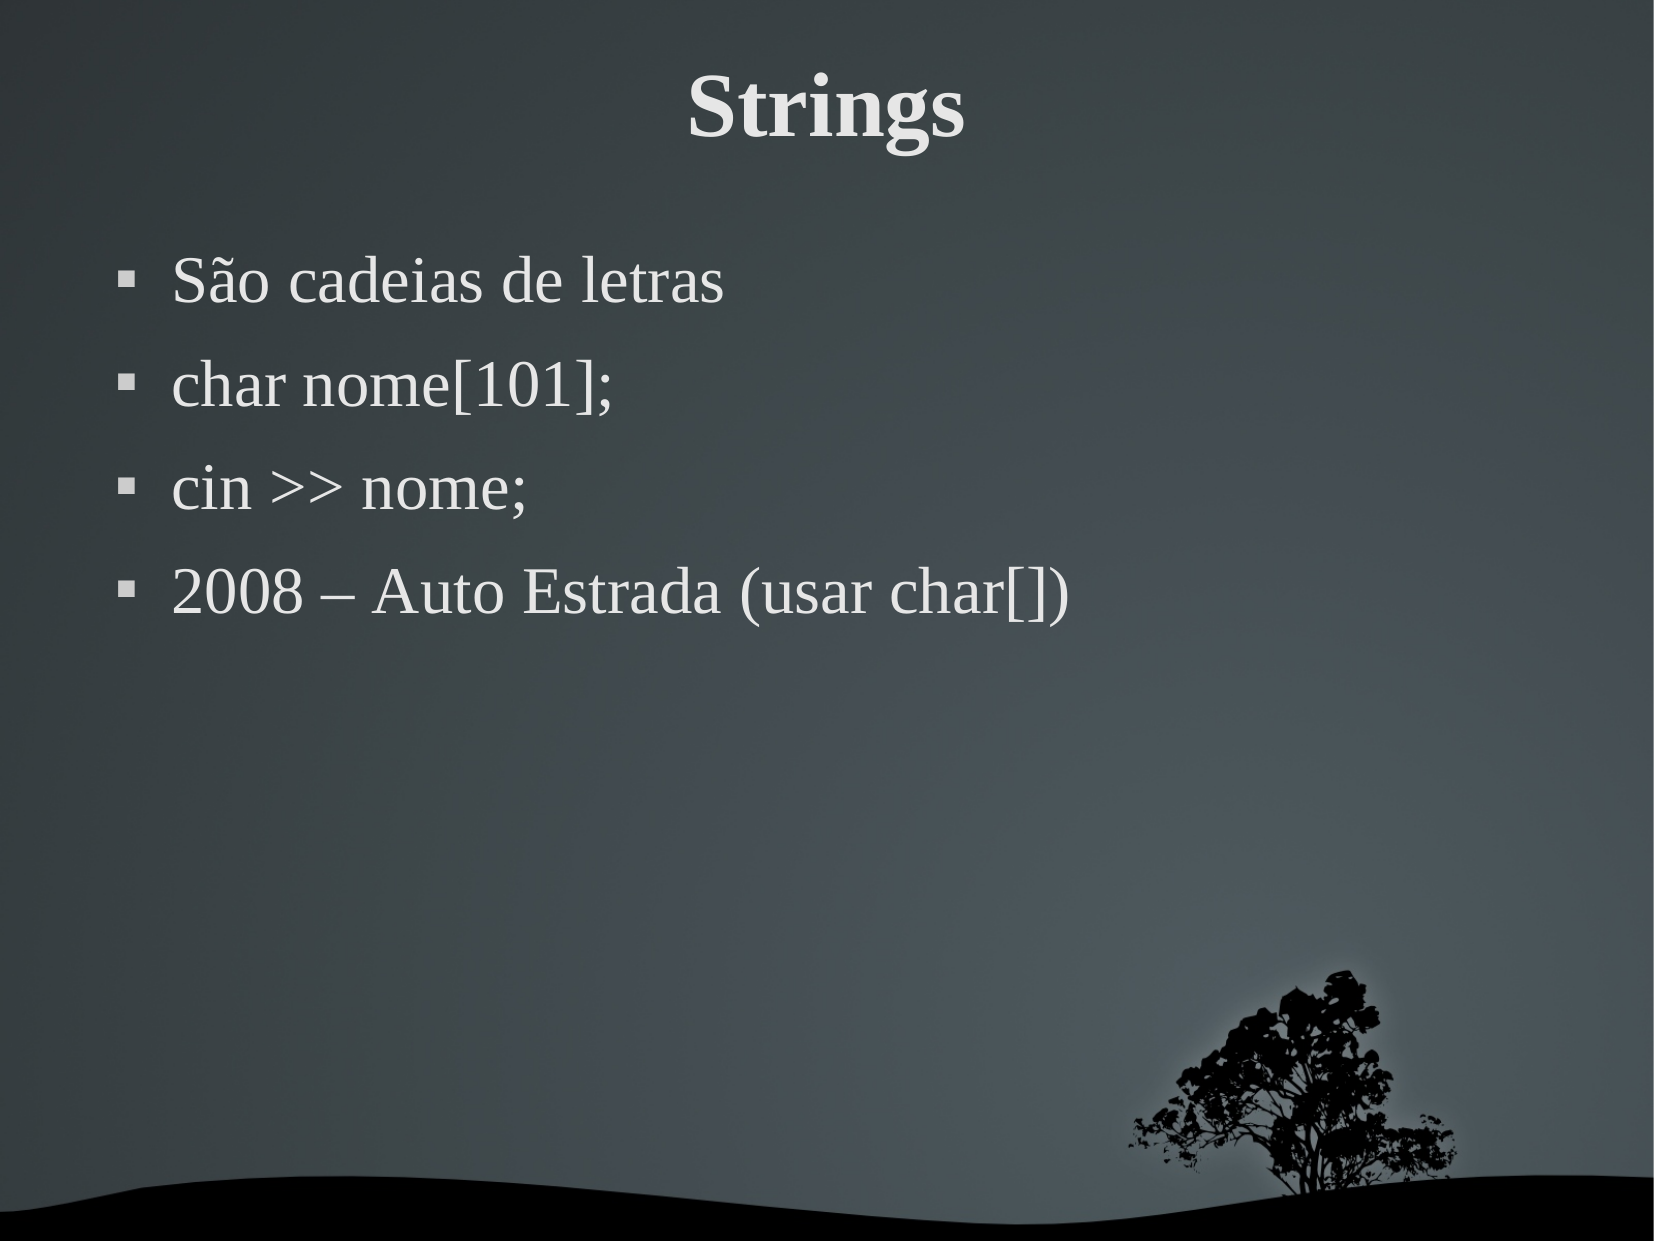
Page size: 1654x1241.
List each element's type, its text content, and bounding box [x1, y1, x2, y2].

picture [0, 0, 1654, 1241]
list São cadeias de letras char nome[101]; cin >> nome; 2008 – Auto Estrada (usar char[]) [82, 242, 1571, 1047]
title Strings [82, 9, 1571, 202]
